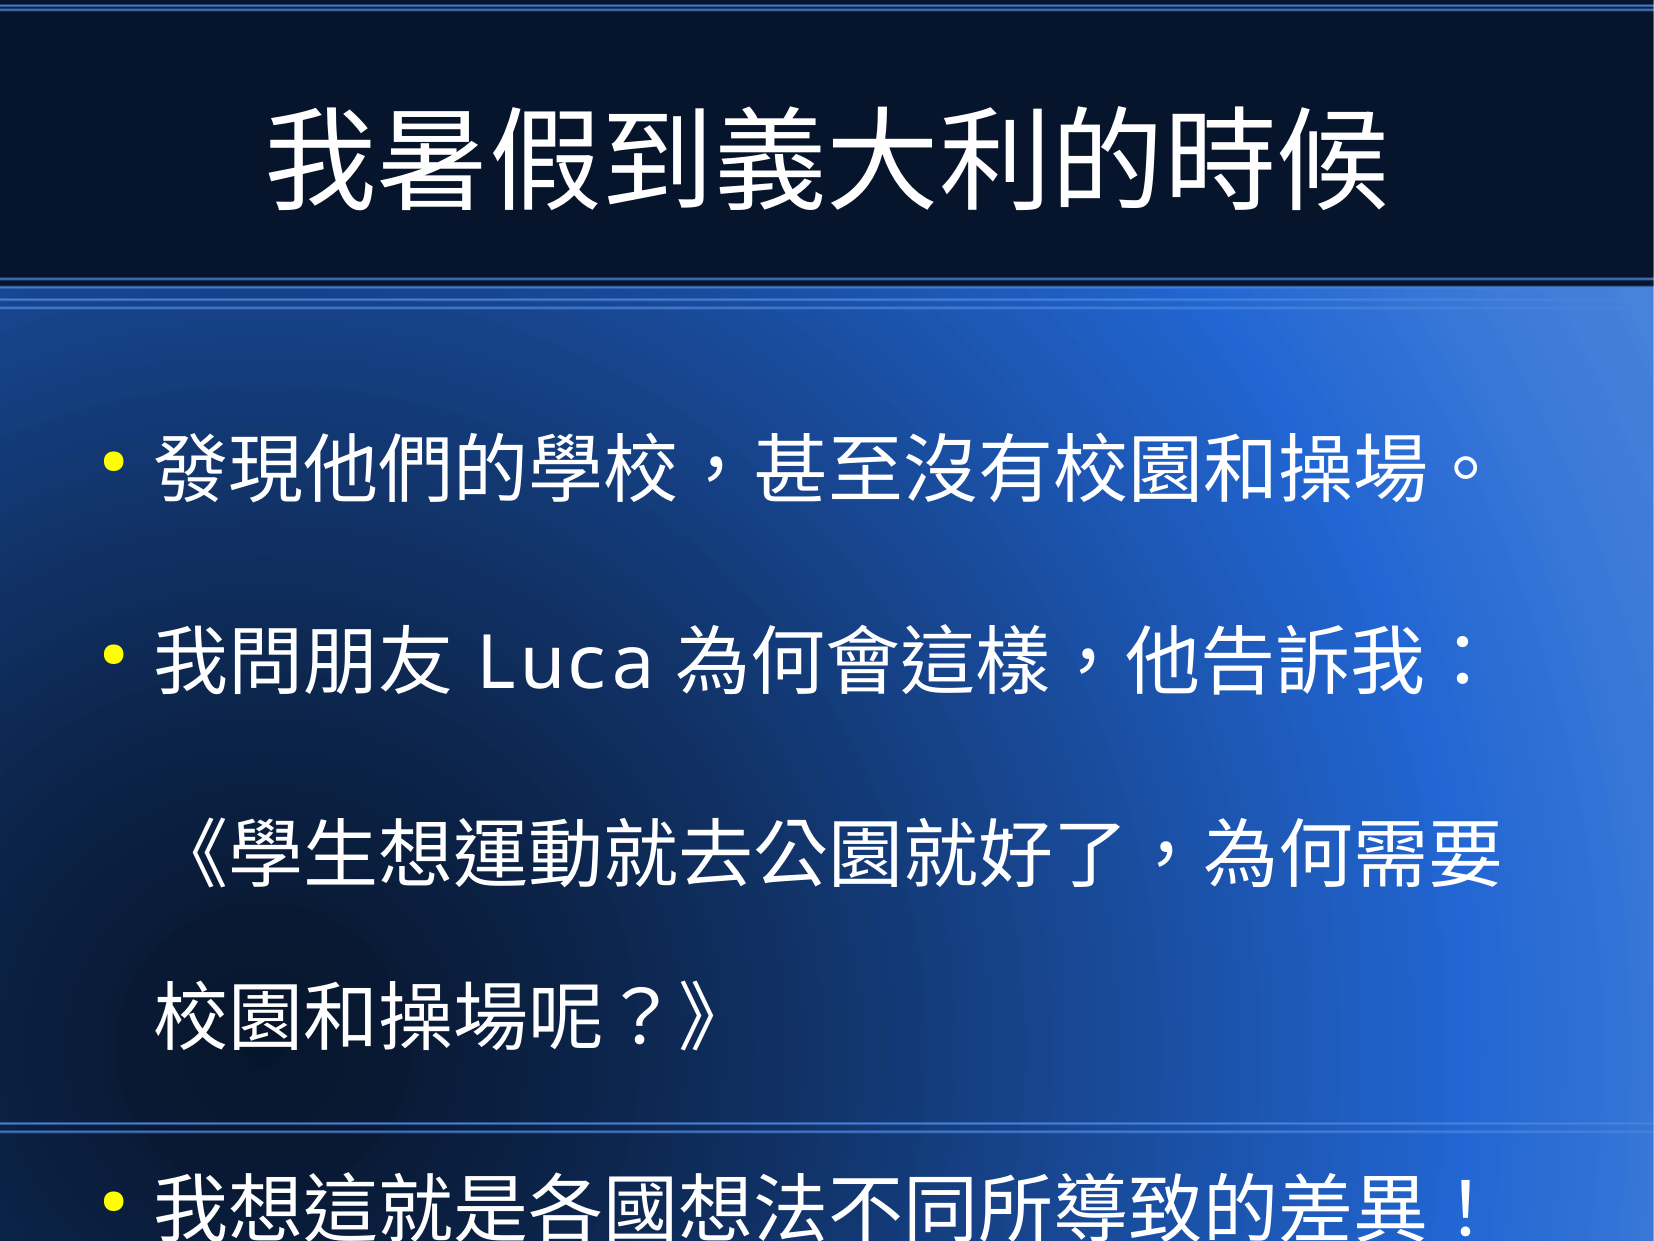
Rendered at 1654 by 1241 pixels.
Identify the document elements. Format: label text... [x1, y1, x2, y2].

picture [0, 0, 1654, 1241]
list 發現他們的學校，甚至沒有校園和操場。 我問朋友Luca為何會這樣，他告訴我： 《學生想運動就去公園就好了，為何需要校園和操場呢？》 我想這就是各國想法不同所導致的差異！ [82, 355, 1571, 1241]
title 我暑假到義大利的時候 [82, 49, 1571, 257]
